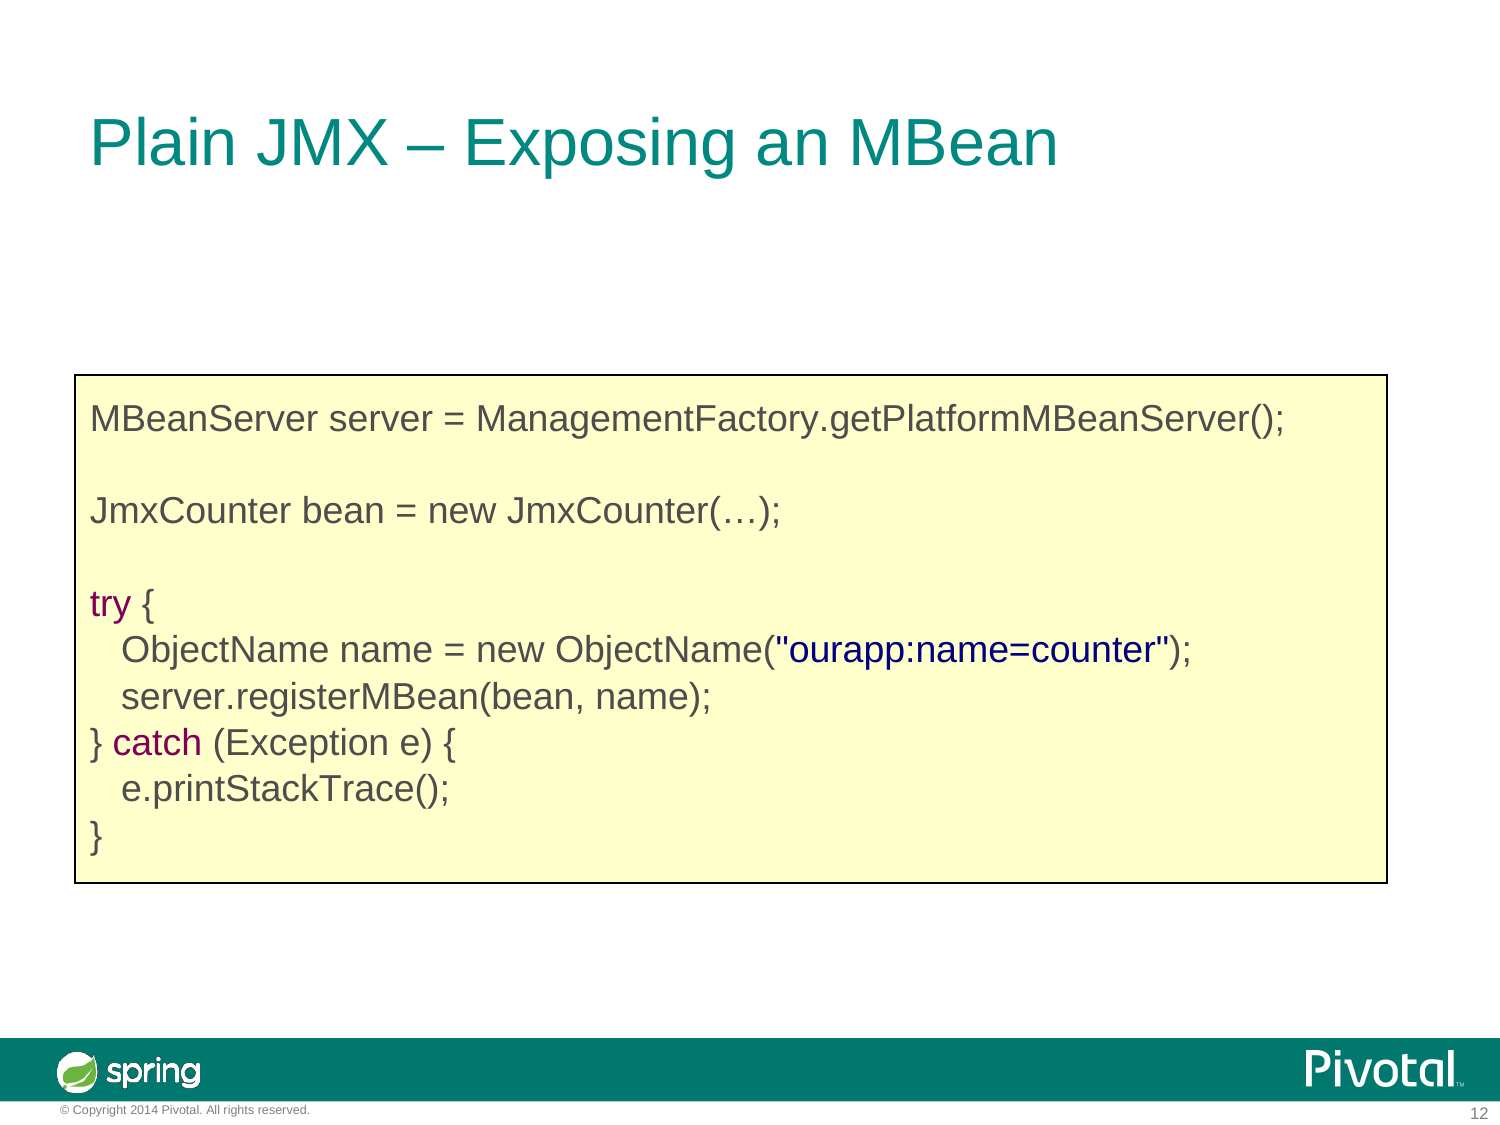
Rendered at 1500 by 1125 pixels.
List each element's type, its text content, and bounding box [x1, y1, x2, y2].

picture [1306, 1050, 1464, 1087]
title Plain JMX – Exposing an MBean [75, 45, 1426, 233]
text_box MBeanServer server = ManagementFactory.getPlatformMBeanServer(); JmxCounter bean = new JmxCounter(…); try { ObjectName name = new ObjectName("ourapp:name=counter"); server.registerMBean(bean, name); } catch (Exception e) { e.printStackTrace(); } [74, 375, 1387, 883]
picture [32, 1041, 210, 1103]
